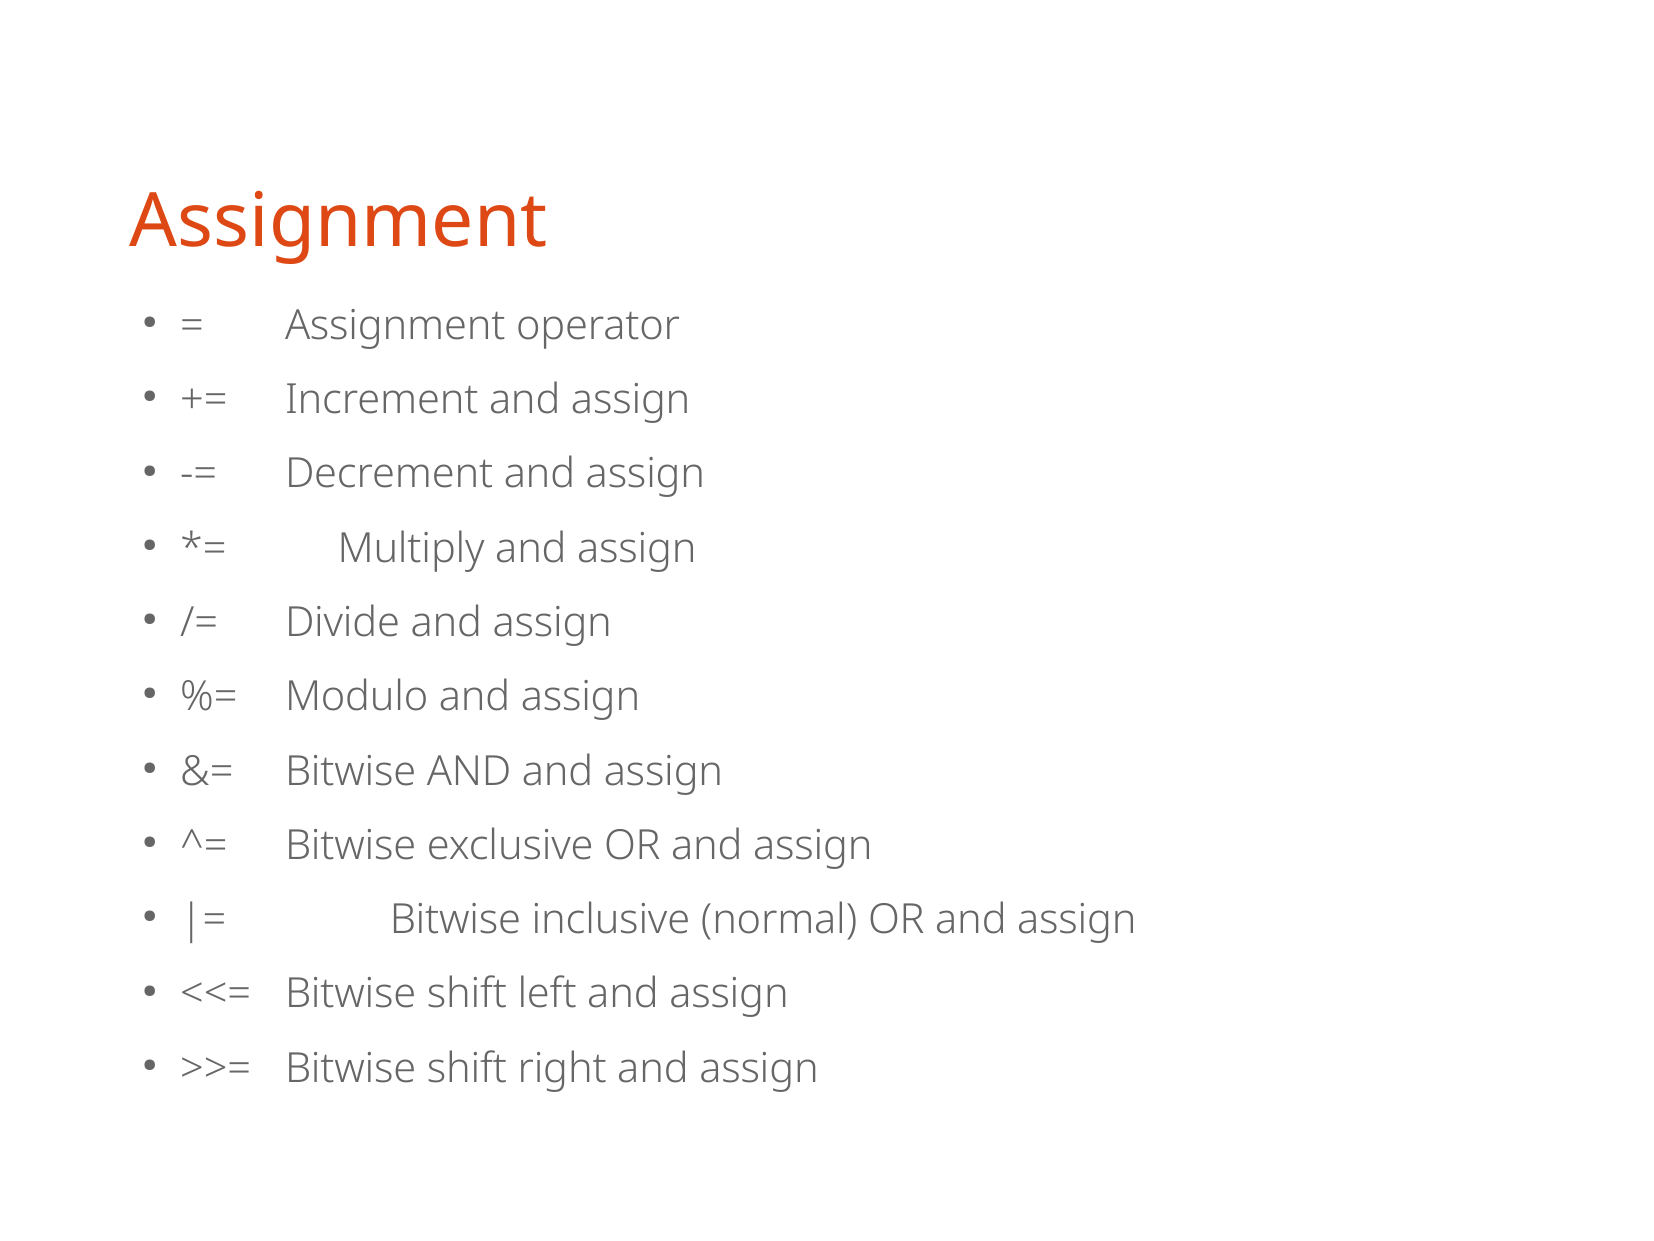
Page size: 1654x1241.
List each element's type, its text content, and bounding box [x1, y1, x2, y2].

title Assignment [129, 153, 1518, 281]
list = Assignment operator += Increment and assign -= Decrement and assign *= Multiply and assign /= Divide and assign %= Modulo and assign &= Bitwise AND and assign ^= Bitwise exclusive OR and assign |= Bitwise inclusive (normal) OR and assign <<= Bitwise shift left and assign >>= Bitwise shift right and assign [129, 295, 1518, 1096]
